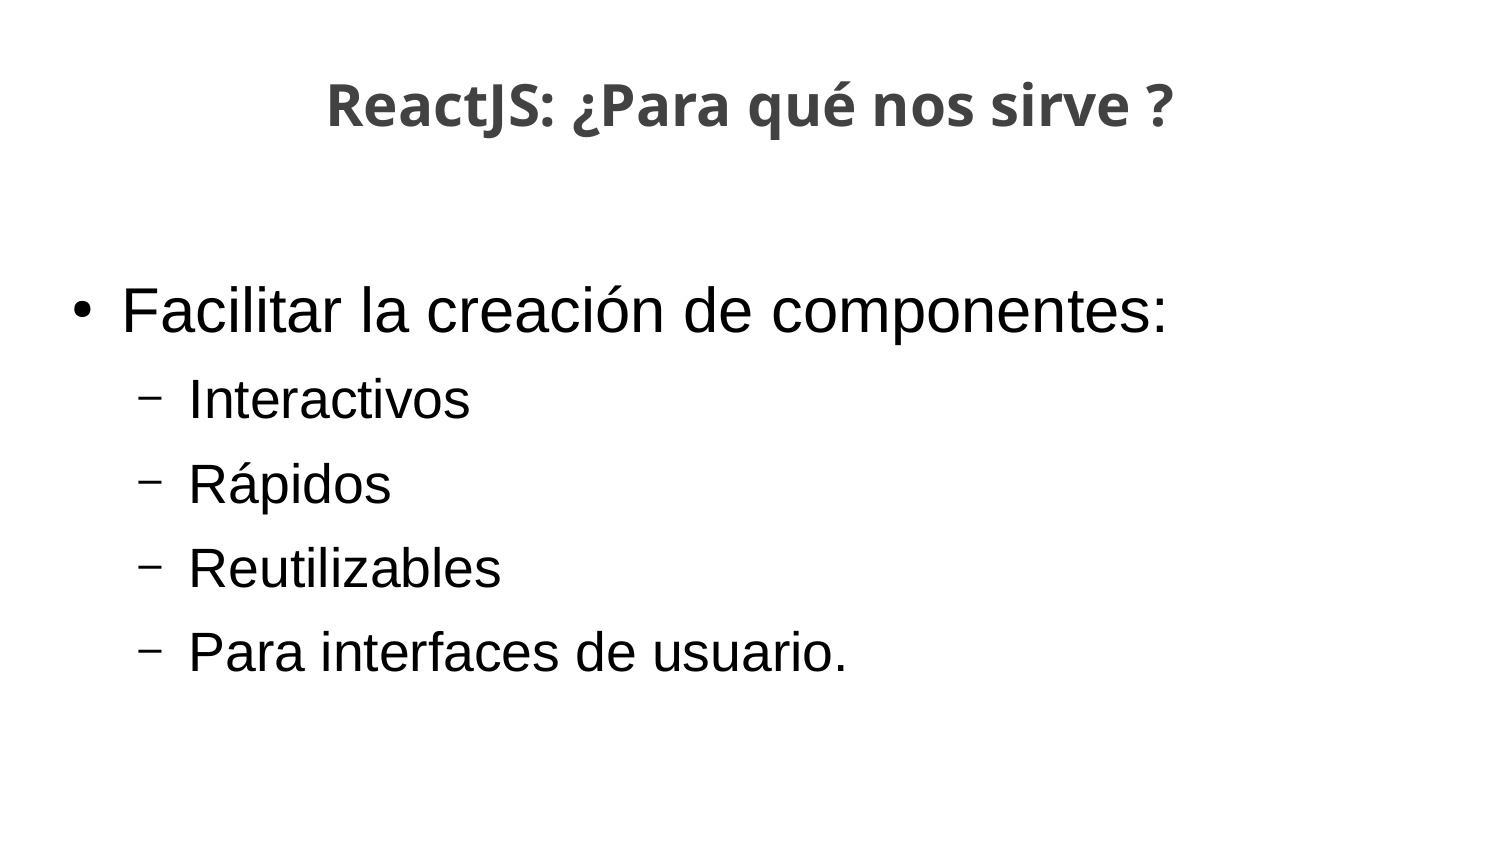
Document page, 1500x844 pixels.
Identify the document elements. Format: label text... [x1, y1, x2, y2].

list Facilitar la creación de componentes: Interactivos Rápidos Reutilizables Para interfaces de usuario. [54, 176, 1381, 687]
title ReactJS: ¿Para qué nos sirve ? [75, 33, 1425, 175]
